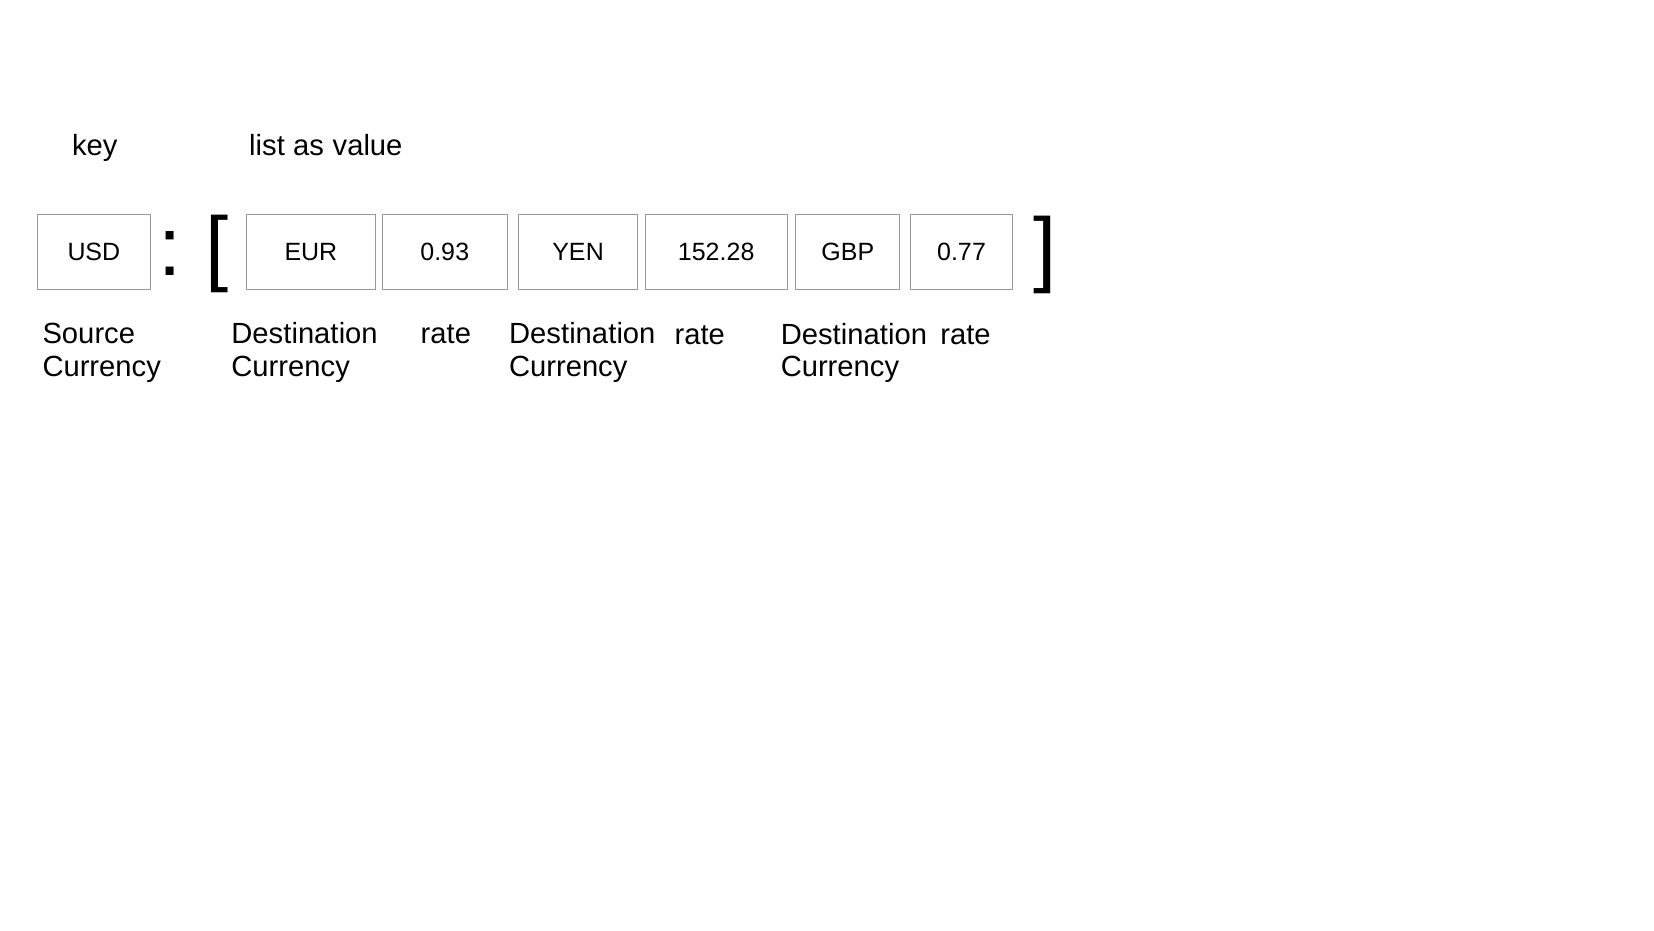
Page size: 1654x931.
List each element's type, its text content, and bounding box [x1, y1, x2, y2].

text_box GBP [795, 214, 900, 290]
text_box rate [659, 310, 775, 391]
text_box : [ [144, 193, 249, 301]
text_box USD [37, 214, 151, 290]
text_box ] [1018, 193, 1094, 302]
text_box YEN [518, 214, 638, 290]
text_box EUR [249, 214, 376, 290]
text_box list as value [234, 121, 721, 202]
text_box Source Currency [27, 310, 178, 391]
text_box Destination Currency [775, 310, 925, 391]
text_box key [57, 121, 208, 197]
text_box Destination Currency [216, 310, 405, 391]
text_box 0.77 [910, 214, 1013, 290]
text_box Destination Currency [521, 310, 659, 391]
text_box 0.93 [382, 214, 508, 290]
text_box 152.28 [645, 214, 788, 290]
text_box rate [925, 310, 1041, 391]
text_box rate [405, 310, 521, 391]
